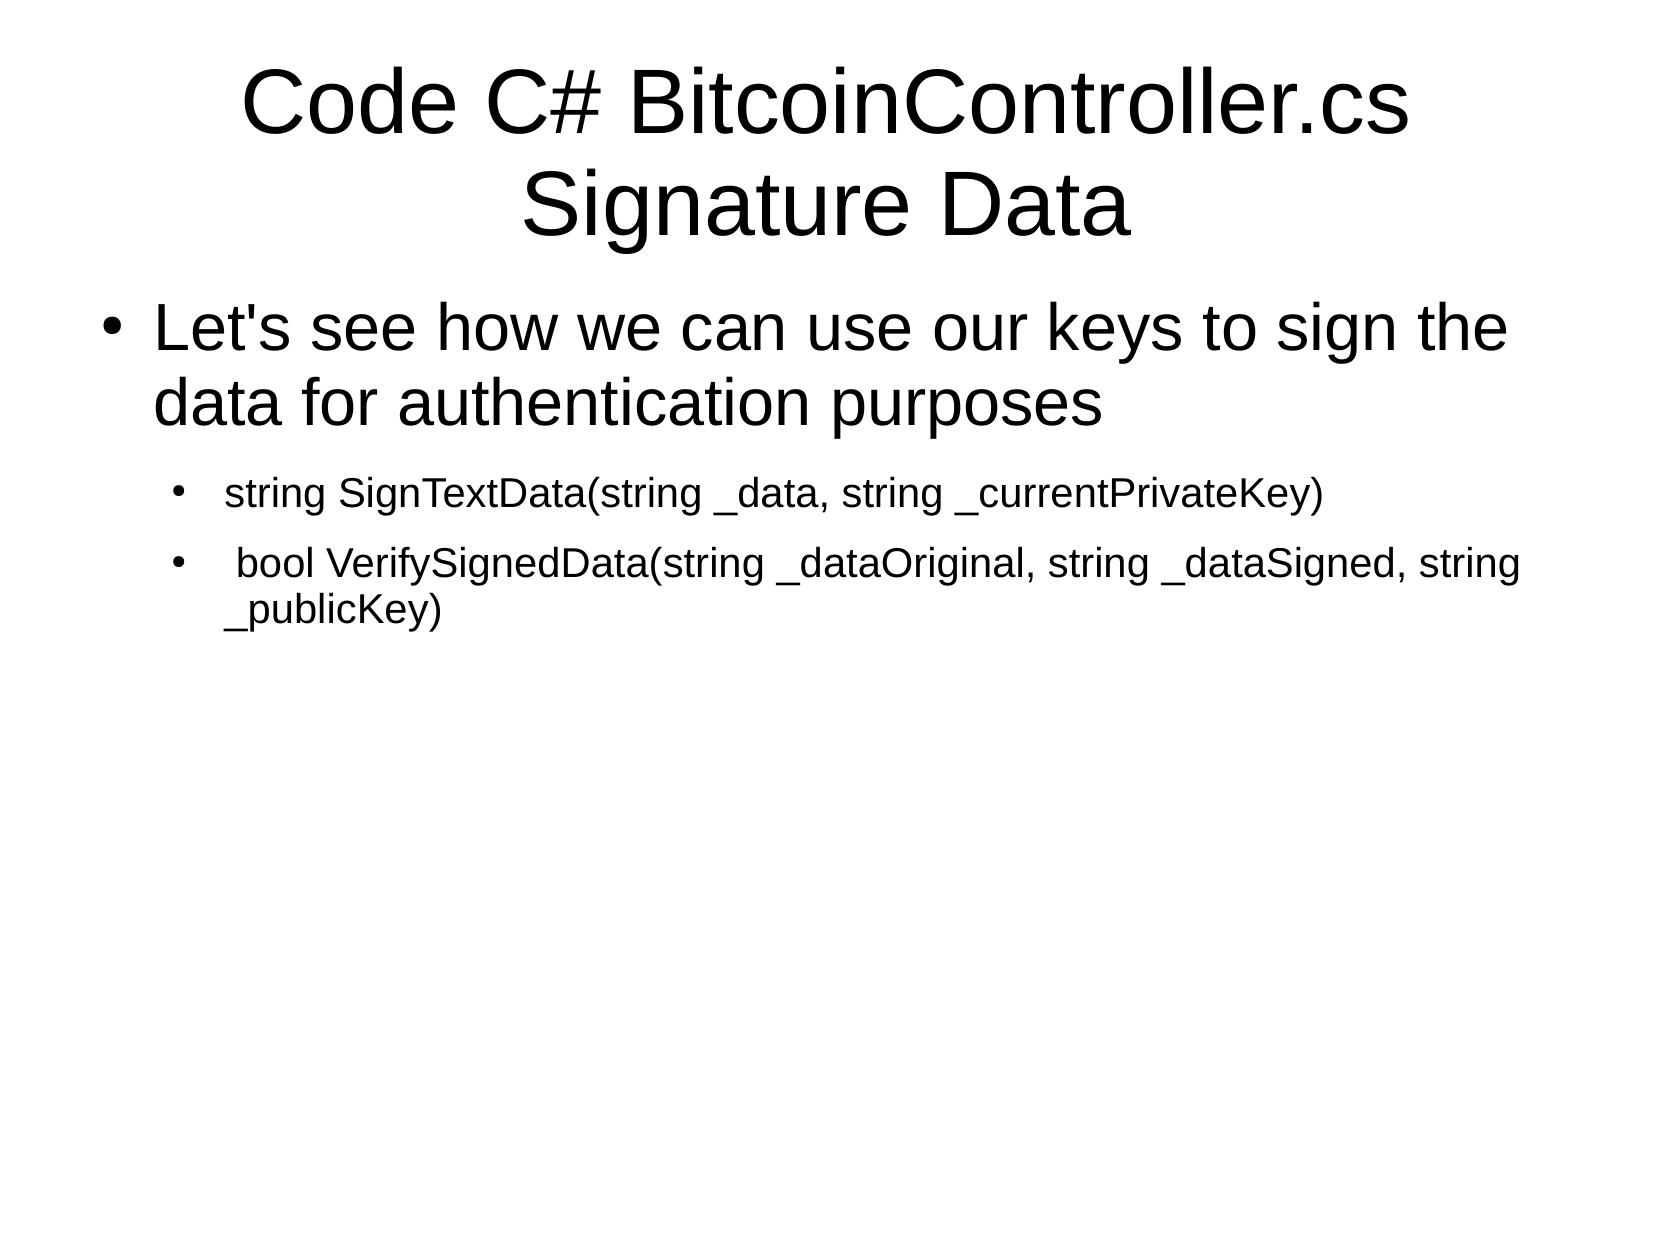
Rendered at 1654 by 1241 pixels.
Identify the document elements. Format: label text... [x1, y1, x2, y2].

title Code C# BitcoinController.cs Signature Data [82, 49, 1571, 257]
list Let's see how we can use our keys to sign the data for authentication purposes string SignTextData(string _data, string _currentPrivateKey) bool VerifySignedData(string _dataOriginal, string _dataSigned, string _publicKey) [82, 290, 1571, 1010]
